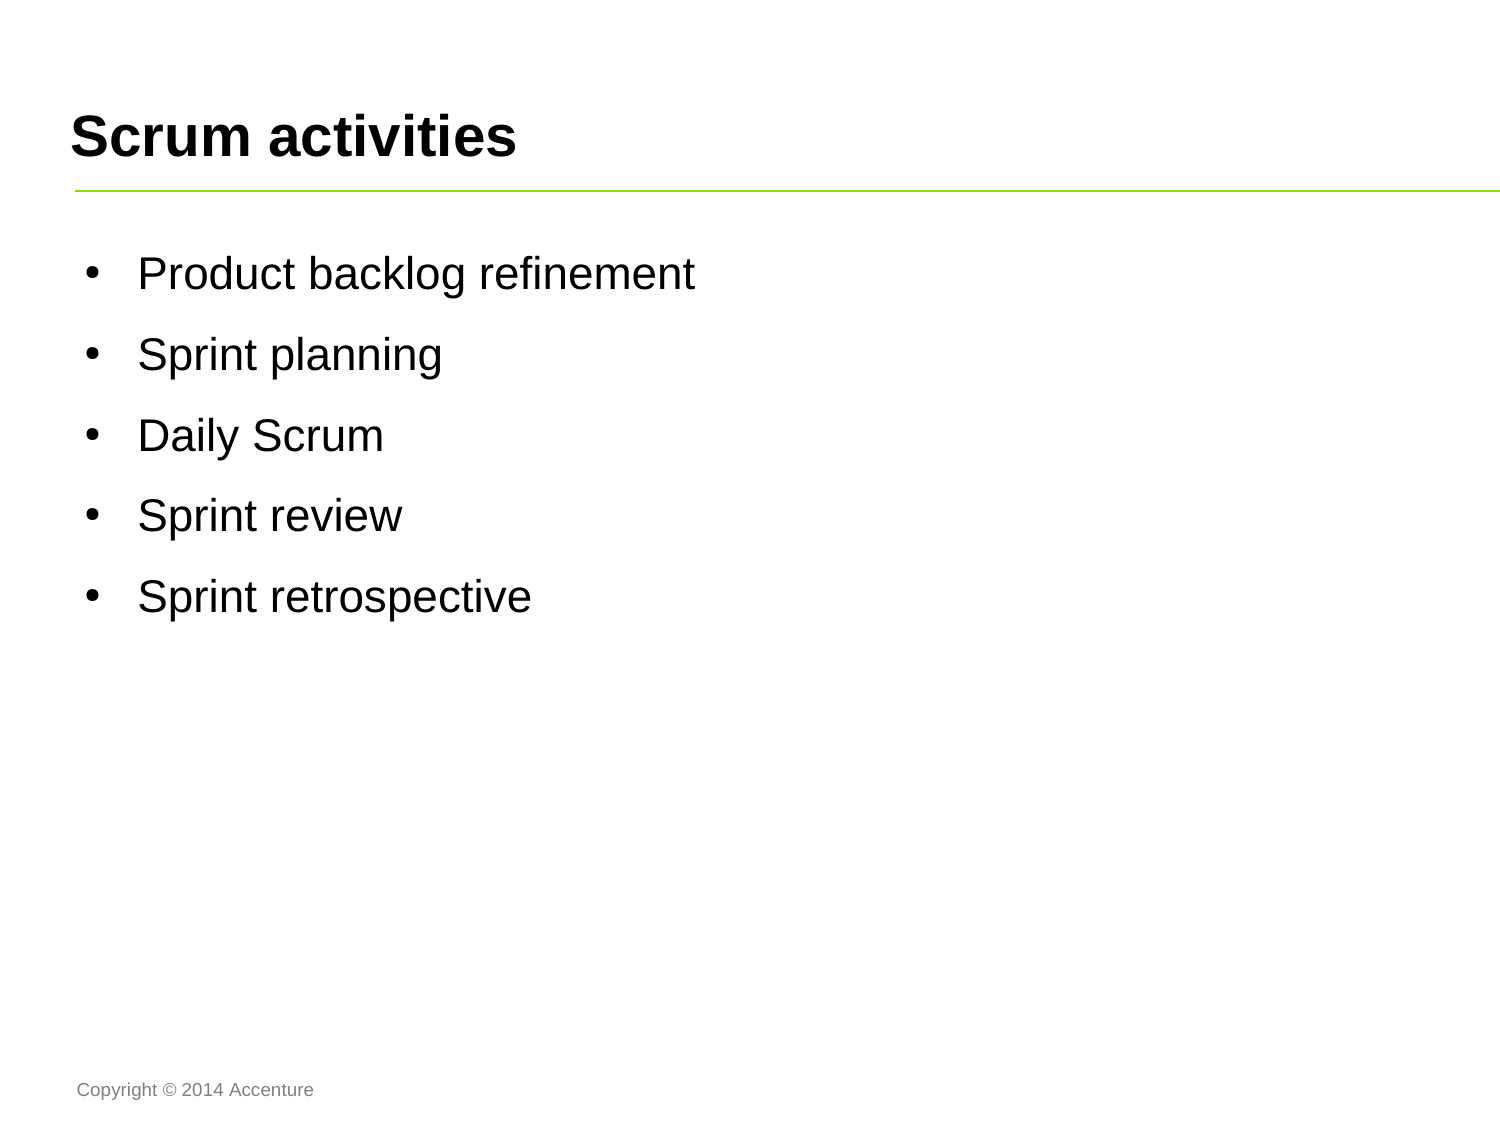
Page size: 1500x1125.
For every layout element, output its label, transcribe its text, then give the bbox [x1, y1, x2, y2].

title Scrum activities [70, 71, 1497, 201]
list Product backlog refinement Sprint planning Daily Scrum Sprint review Sprint retrospective [66, 248, 1418, 1073]
